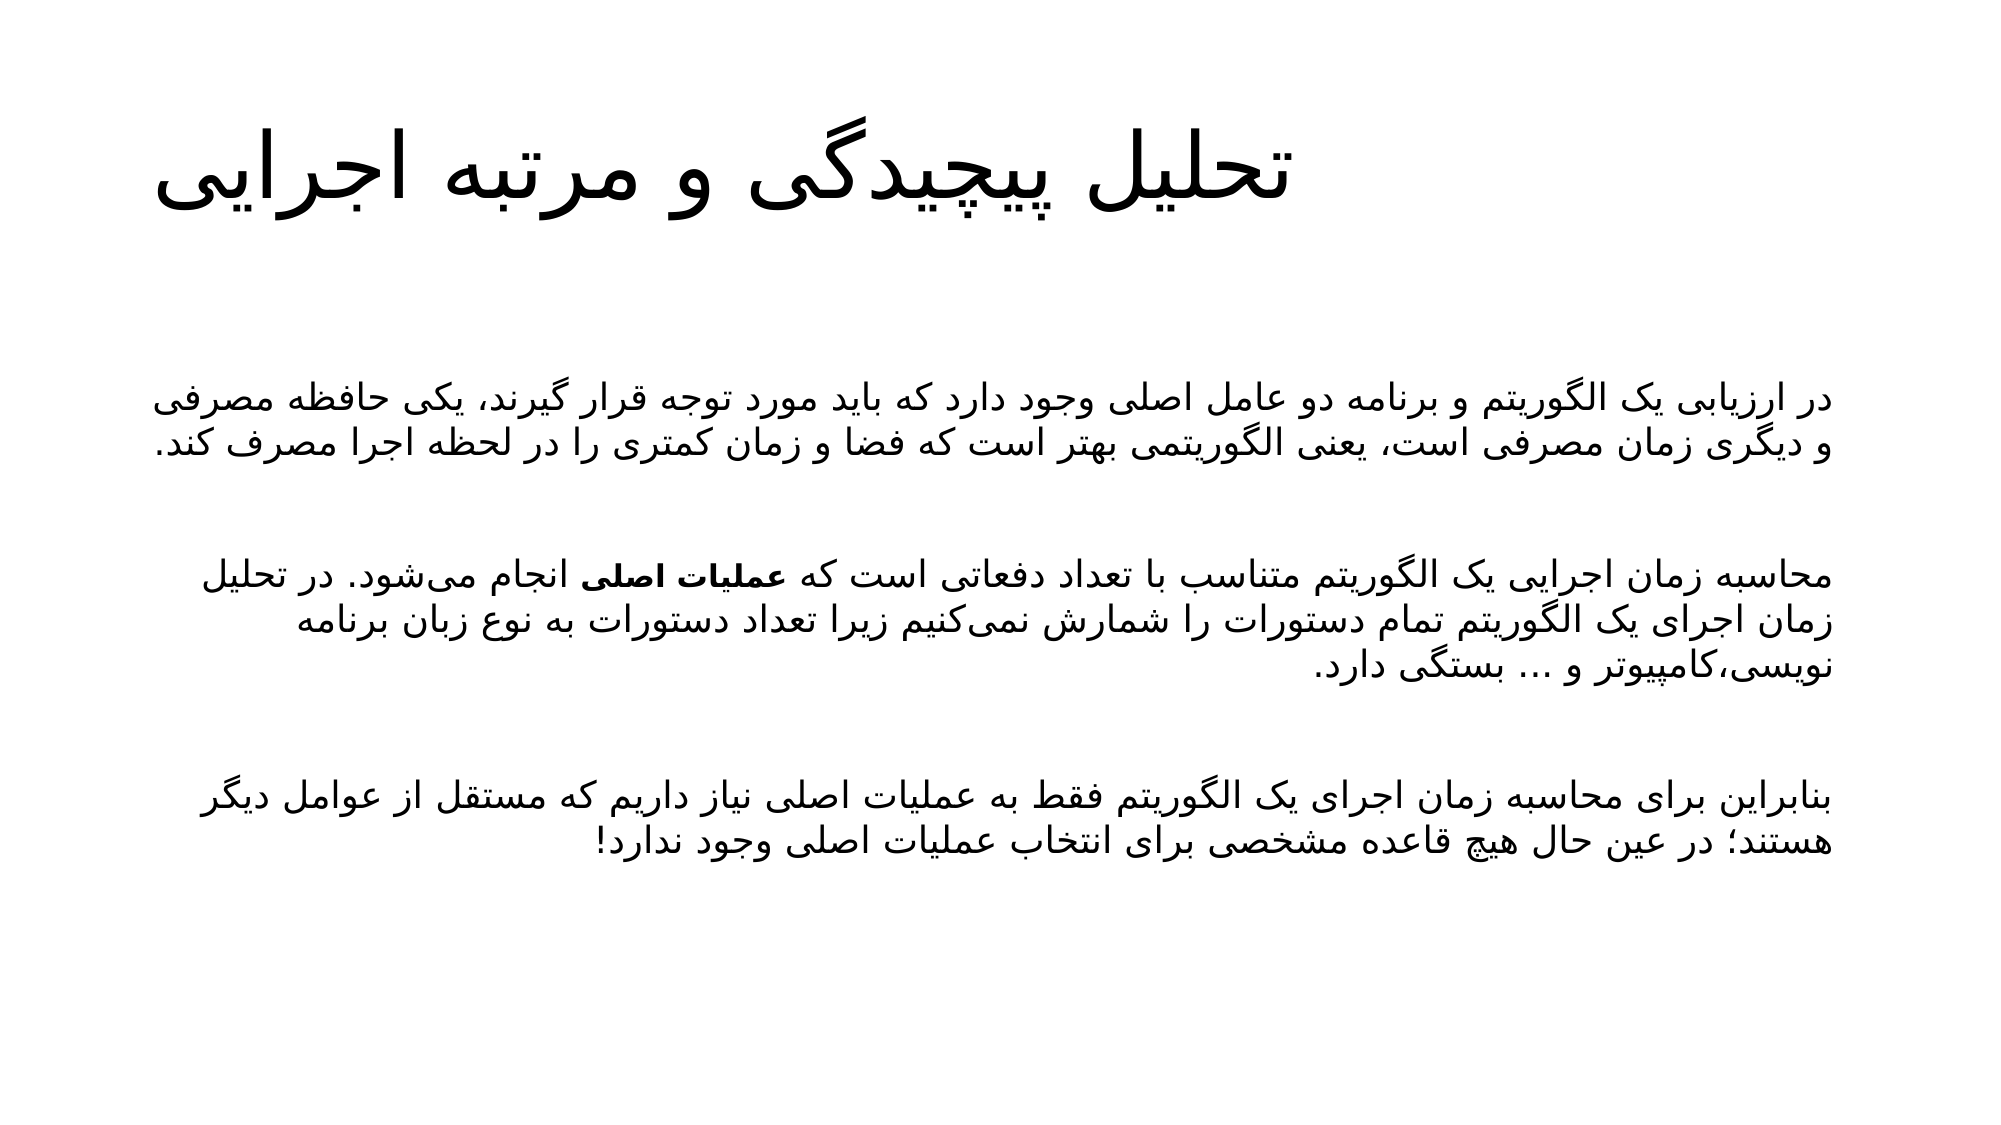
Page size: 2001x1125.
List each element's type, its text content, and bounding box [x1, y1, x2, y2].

list در ارزیابی یک الگوریتم و برنامه دو عامل اصلی وجود دارد که باید مورد توجه قرار گیرند، یکی حافظه مصرفی و دیگری زمان مصرفی است، یعنی الگوریتمی بهتر است که فضا و زمان کمتری را در لحظه اجرا مصرف کند. محاسبه زمان اجرایی یک الگوریتم متناسب با تعداد دفعاتی است که عملیات اصلی انجام می‌شود. در تحلیل زمان اجرای یک الگوریتم تمام دستورات را شمارش نمی‌کنیم زیرا تعداد دستورات به نوع زبان برنامه نویسی،کامپیوتر و ... بستگی دارد. بنابراین برای محاسبه زمان اجرای یک الگوریتم فقط به عملیات اصلی نیاز داریم که مستقل از عوامل دیگر هستند؛ در عین حال هیچ قاعده مشخصی برای انتخاب عملیات اصلی وجود ندارد! [137, 299, 1863, 1014]
title تحلیل پیچیدگی و مرتبه اجرایی [137, 59, 1863, 278]
